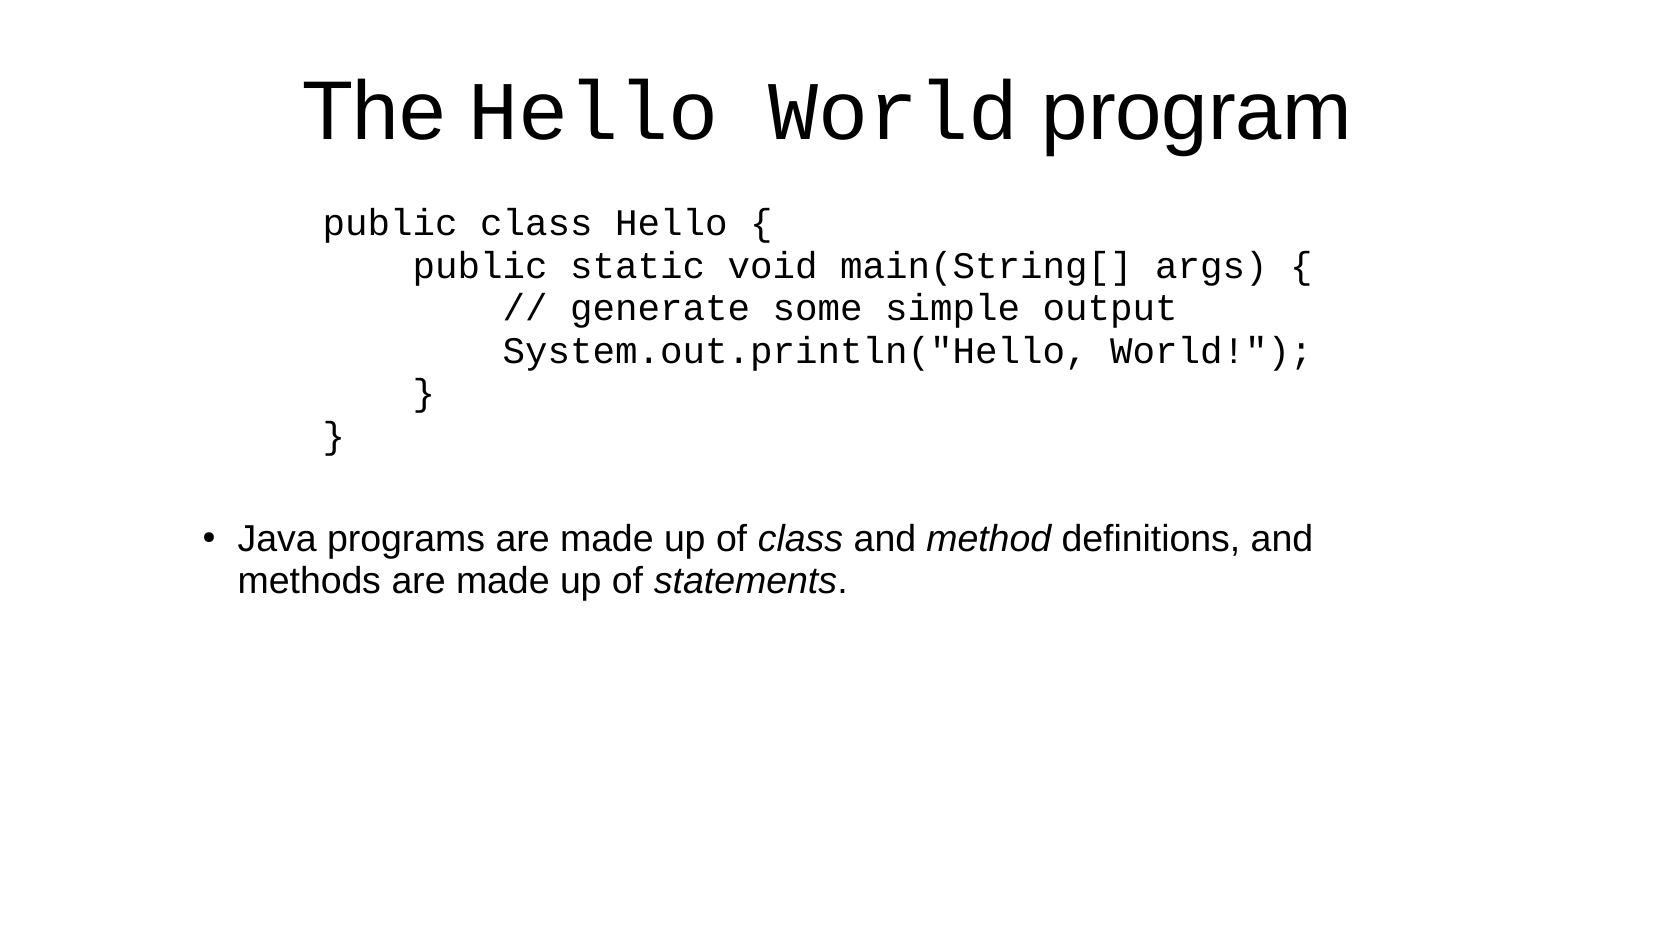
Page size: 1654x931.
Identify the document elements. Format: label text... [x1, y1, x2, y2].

text_box Java programs are made up of class and method definitions, and methods are made up of statements. [187, 510, 1351, 609]
title The Hello World program [82, 37, 1571, 193]
text_box public class Hello { public static void main(String[] args) { // generate some simple output System.out.println("Hello, World!"); } } [307, 196, 1328, 510]
